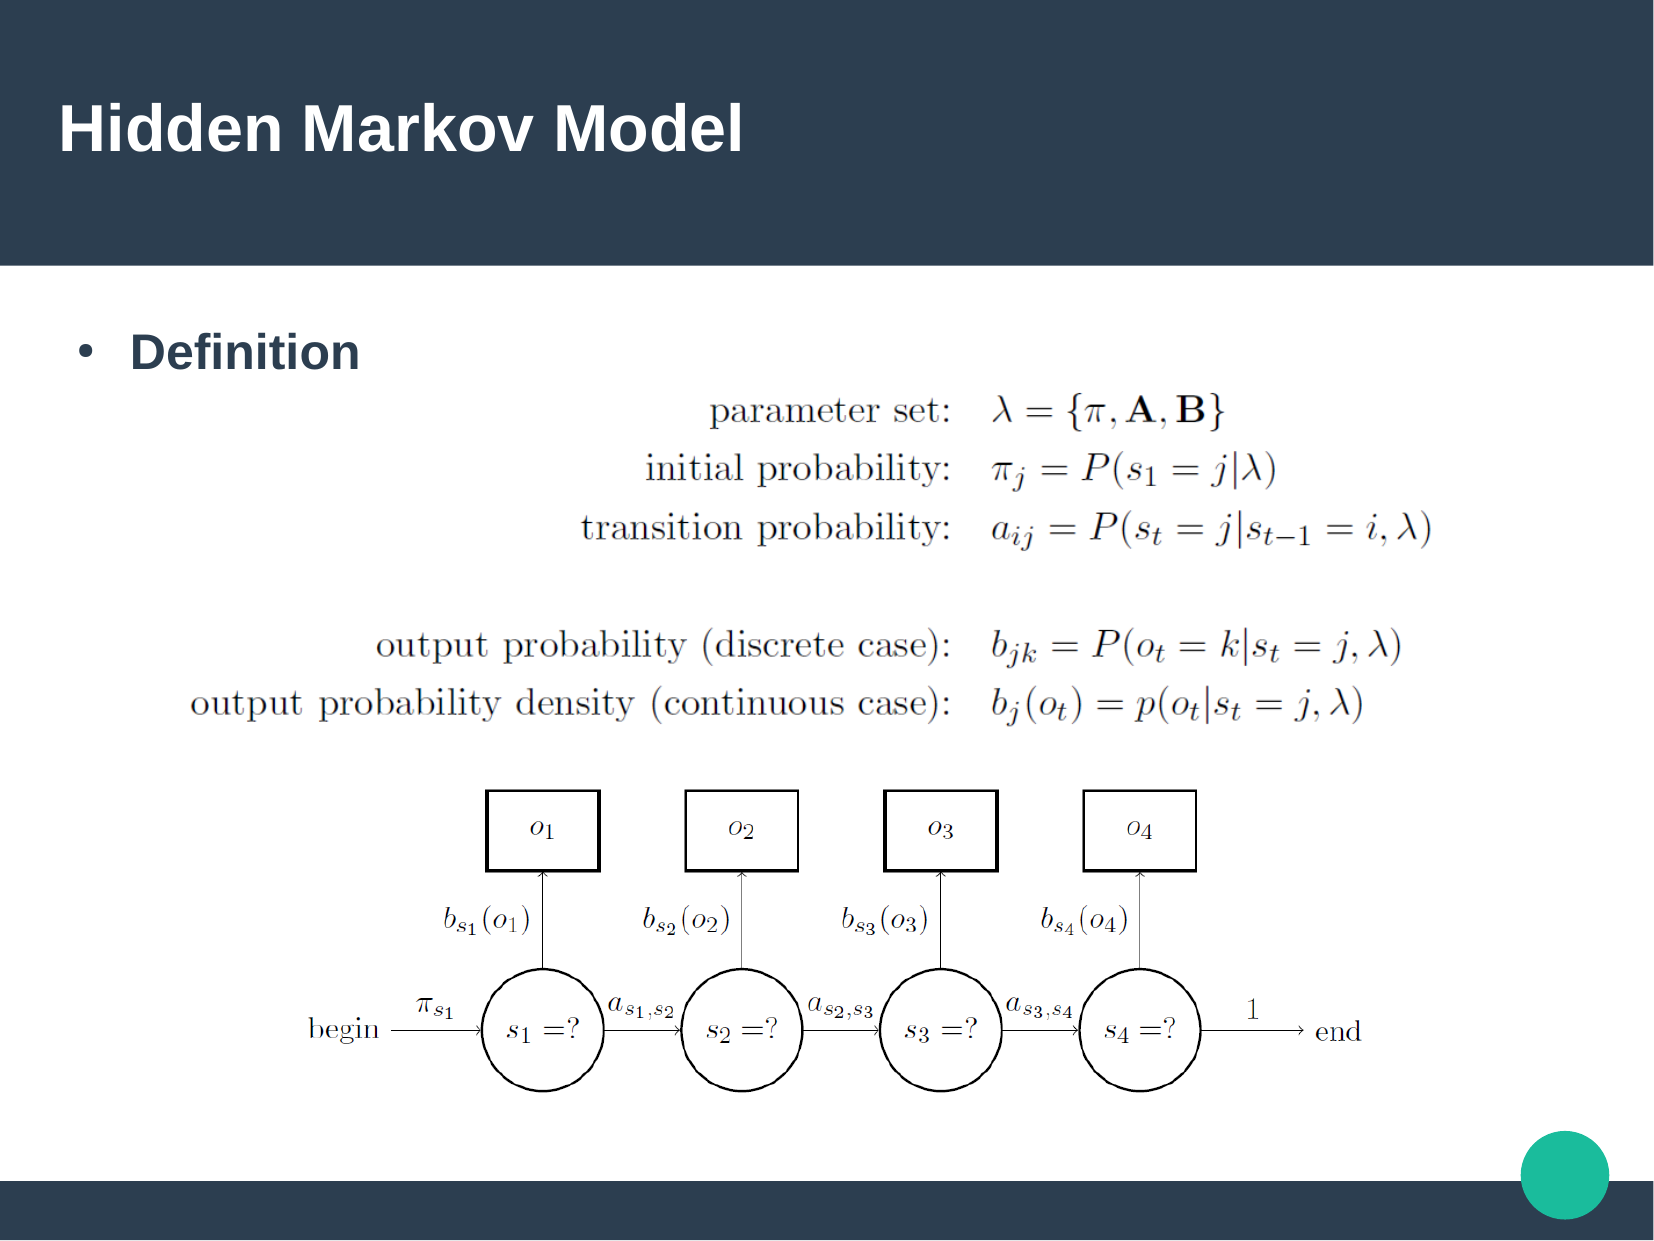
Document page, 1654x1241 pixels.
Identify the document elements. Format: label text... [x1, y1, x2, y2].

title Hidden Markov Model [59, 49, 1595, 207]
list Definition [59, 324, 1595, 1152]
picture [286, 778, 1367, 1108]
picture [158, 378, 1449, 745]
